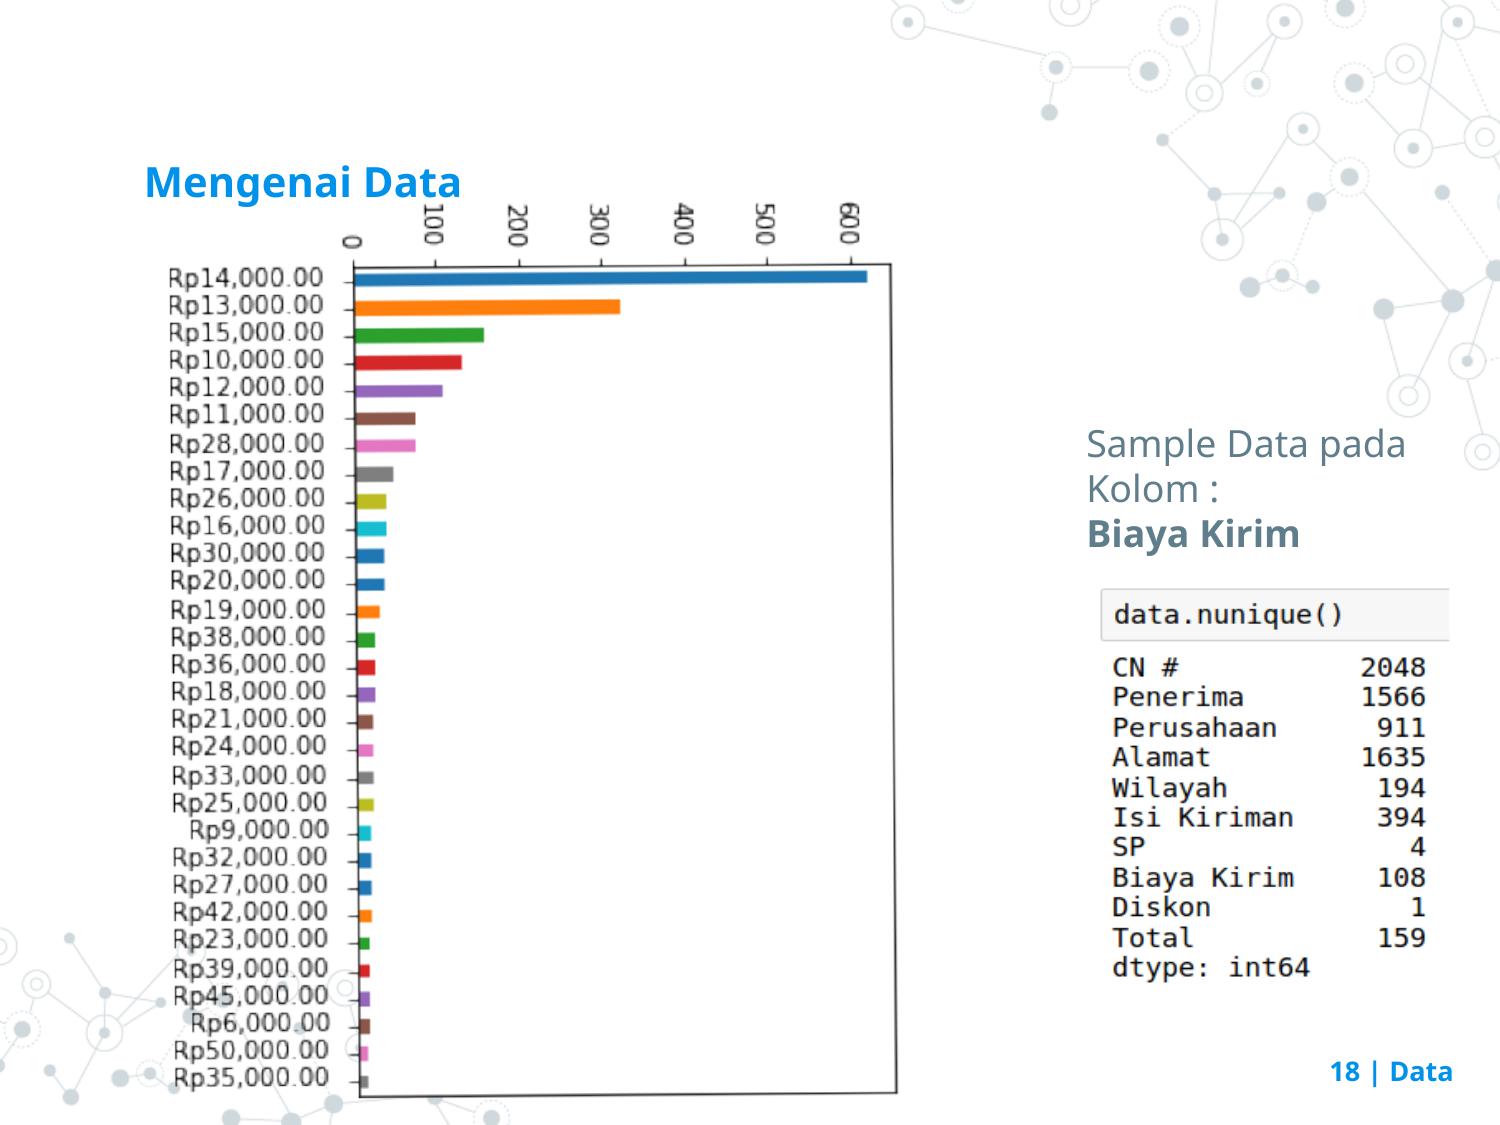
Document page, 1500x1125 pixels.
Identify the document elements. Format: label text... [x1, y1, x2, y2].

title Mengenai Data [128, 149, 1372, 222]
picture [0, 0, 1500, 1125]
text_box Sample Data pada Kolom : Biaya Kirim [1065, 404, 1500, 901]
slide_number <number> | Data [1245, 1038, 1469, 1125]
